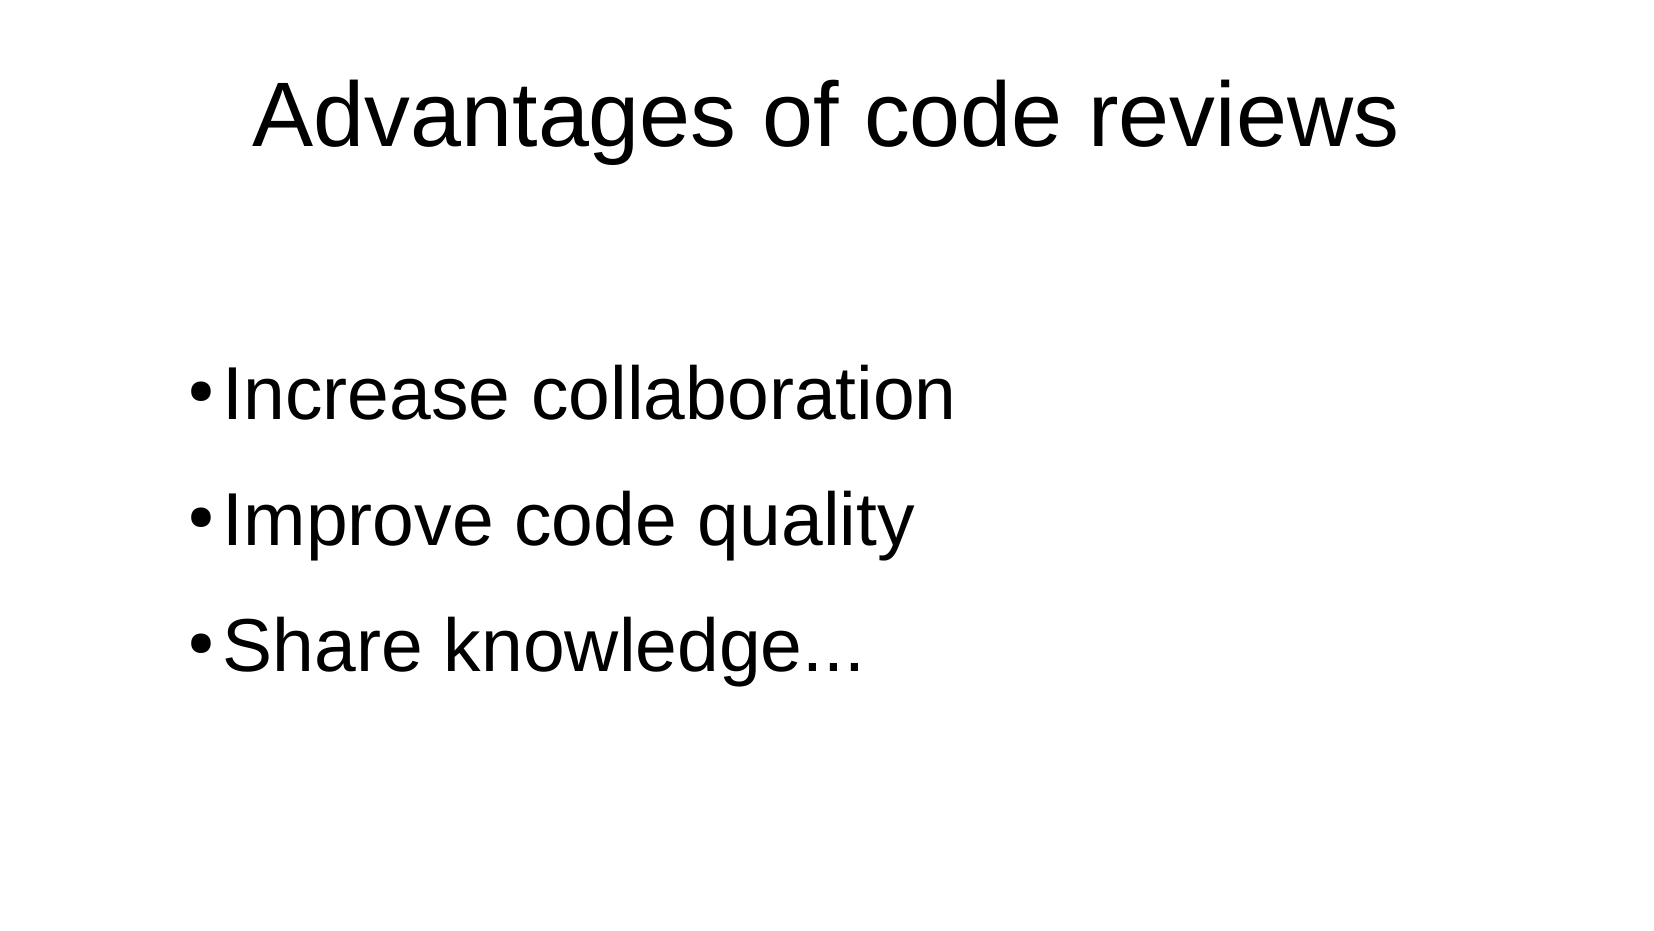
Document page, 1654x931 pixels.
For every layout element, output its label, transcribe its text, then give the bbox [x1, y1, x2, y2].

title Advantages of code reviews [82, 37, 1571, 193]
subtitle Increase collaboration Improve code quality Share knowledge... [187, 187, 1380, 810]
